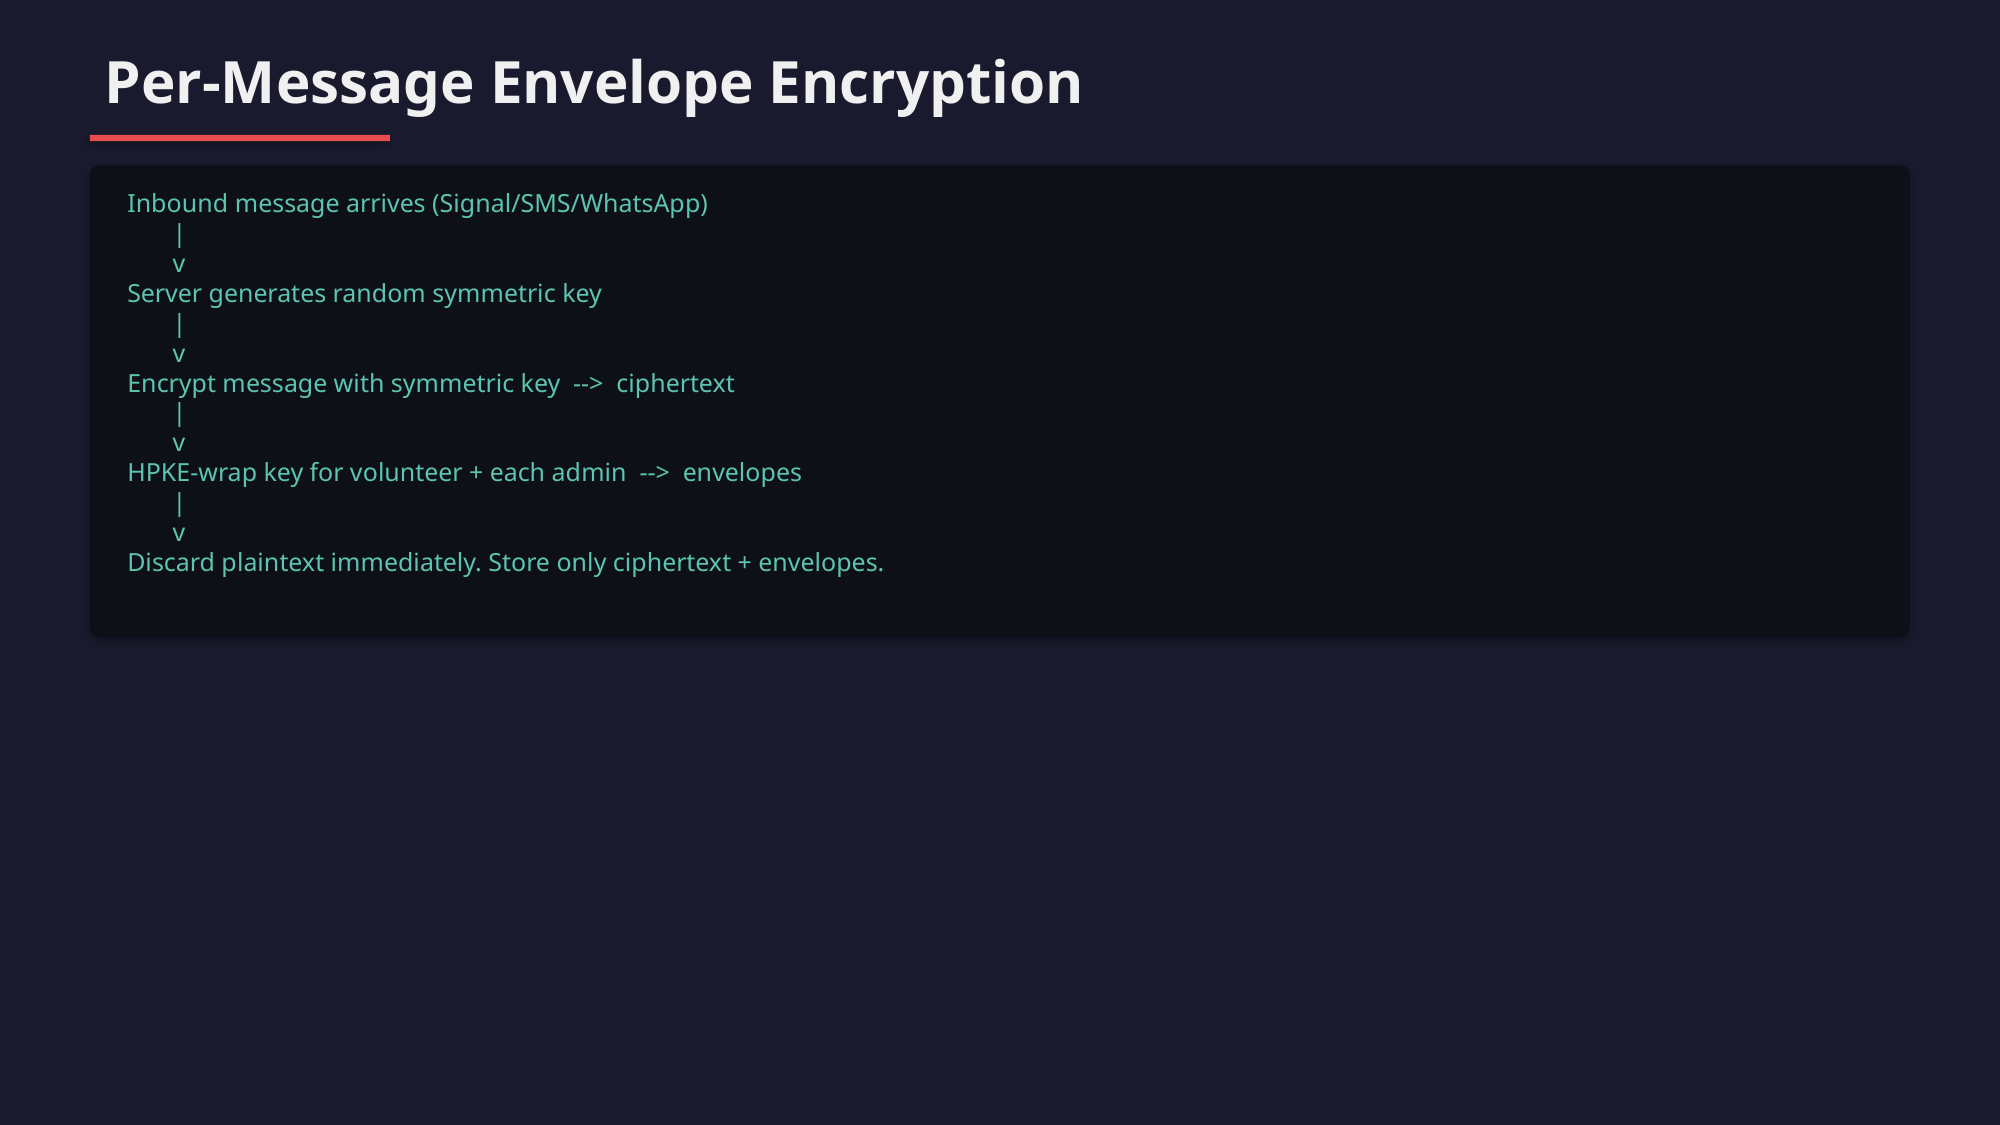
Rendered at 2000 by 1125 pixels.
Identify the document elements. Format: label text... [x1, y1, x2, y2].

text_box [89, 134, 390, 142]
text_box [89, 164, 1910, 638]
text_box Inbound message arrives (Signal/SMS/WhatsApp) | v Server generates random symmetric key | v Encrypt message with symmetric key --> ciphertext | v HPKE-wrap key for volunteer + each admin --> envelopes | v Discard plaintext immediately. Store only ciphertext + envelopes. [112, 179, 1888, 585]
text_box Per-Message Envelope Encryption [89, 37, 1910, 123]
